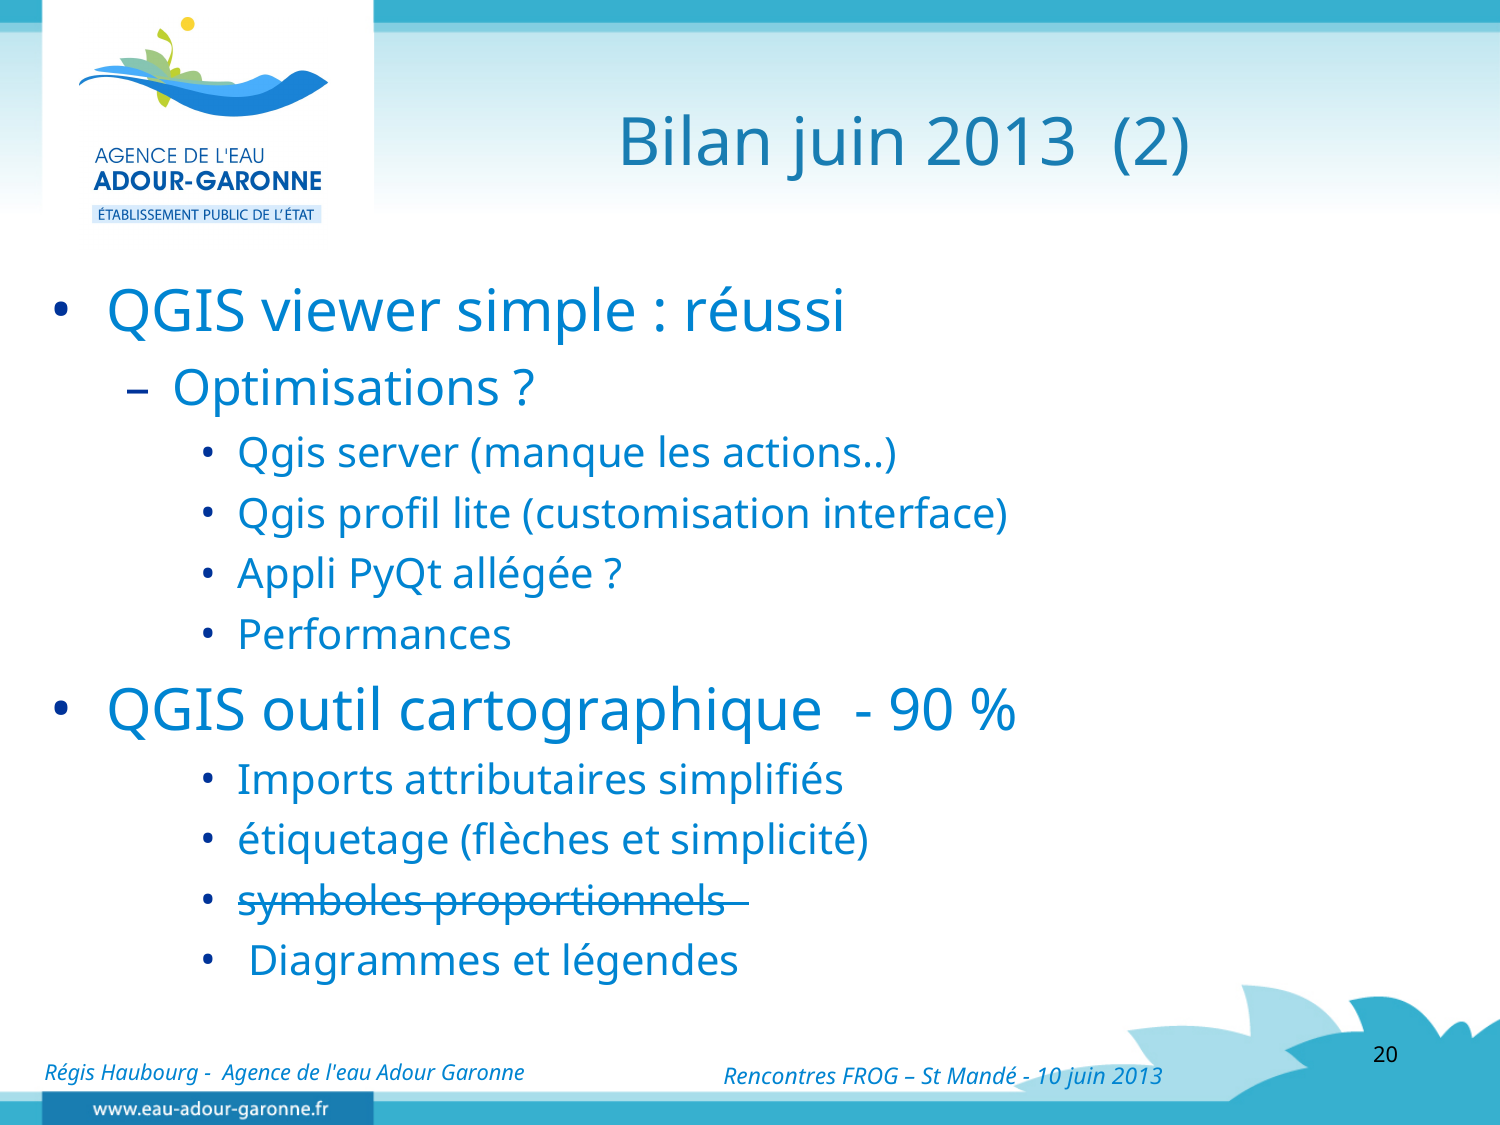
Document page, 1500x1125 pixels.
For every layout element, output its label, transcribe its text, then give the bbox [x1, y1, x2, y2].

title Bilan juin 2013 (2) [383, 45, 1426, 233]
picture [0, 0, 1500, 1125]
list QGIS viewer simple : réussi Optimisations ? Qgis server (manque les actions..) Qgis profil lite (customisation interface) Appli PyQt allégée ? Performances QGIS outil cartographique - 90 % Imports attributaires simplifiés étiquetage (flèches et simplicité) symboles proportionnels Diagrammes et légendes [35, 265, 1454, 992]
